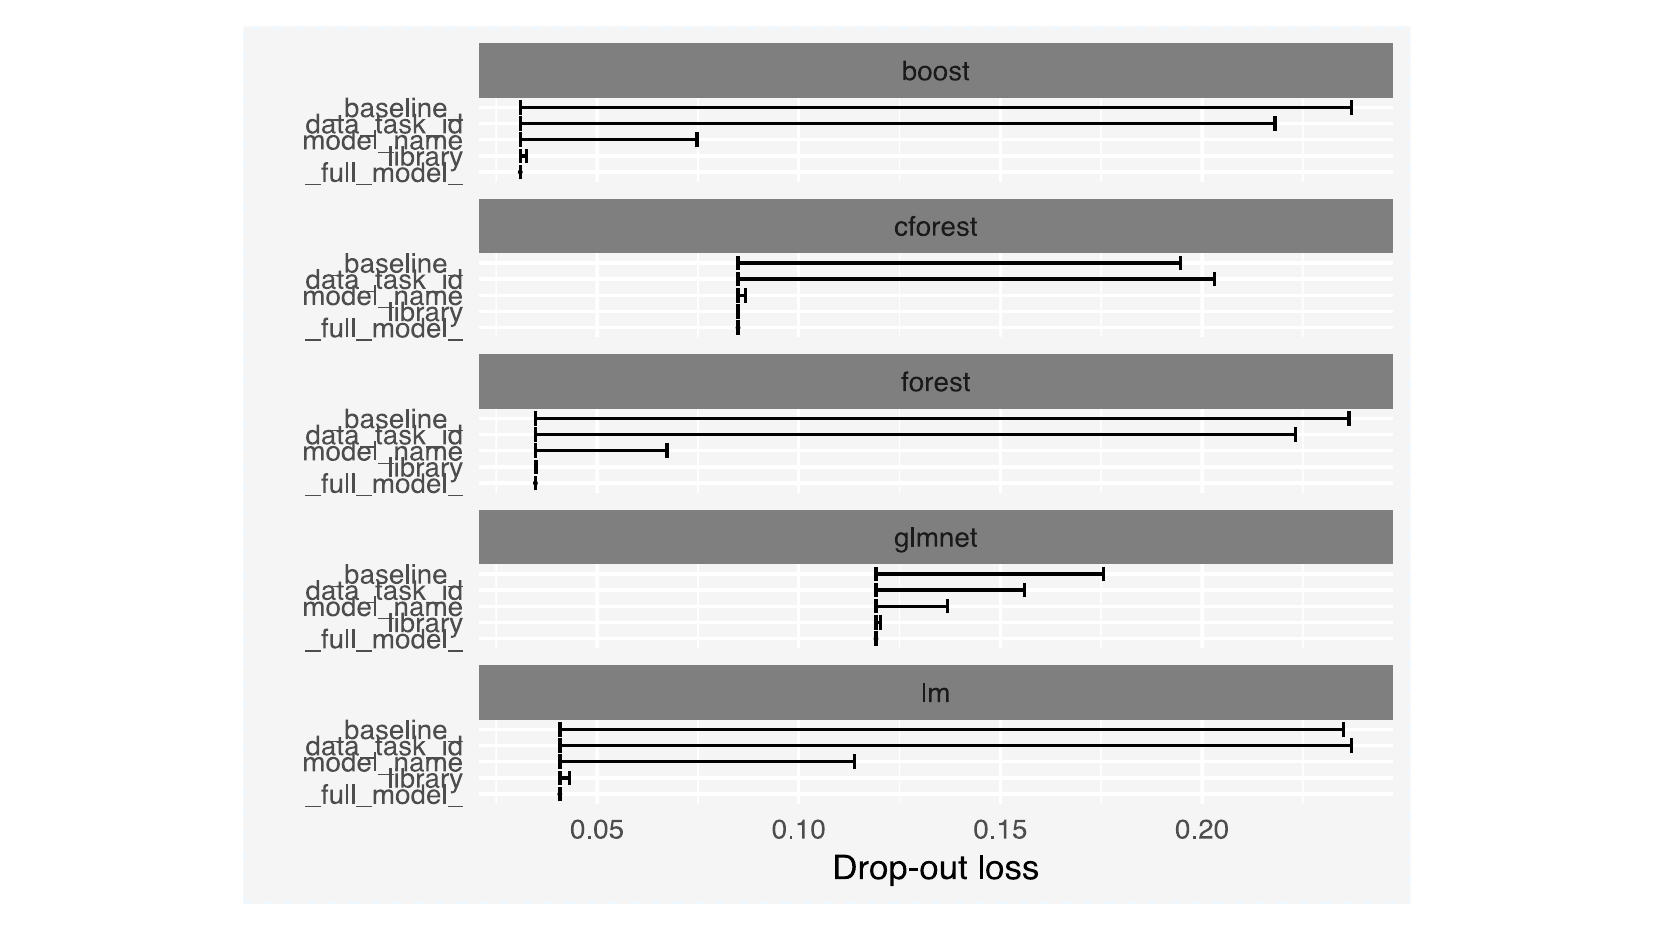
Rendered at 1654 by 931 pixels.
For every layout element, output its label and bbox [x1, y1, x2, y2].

picture [243, 26, 1411, 904]
